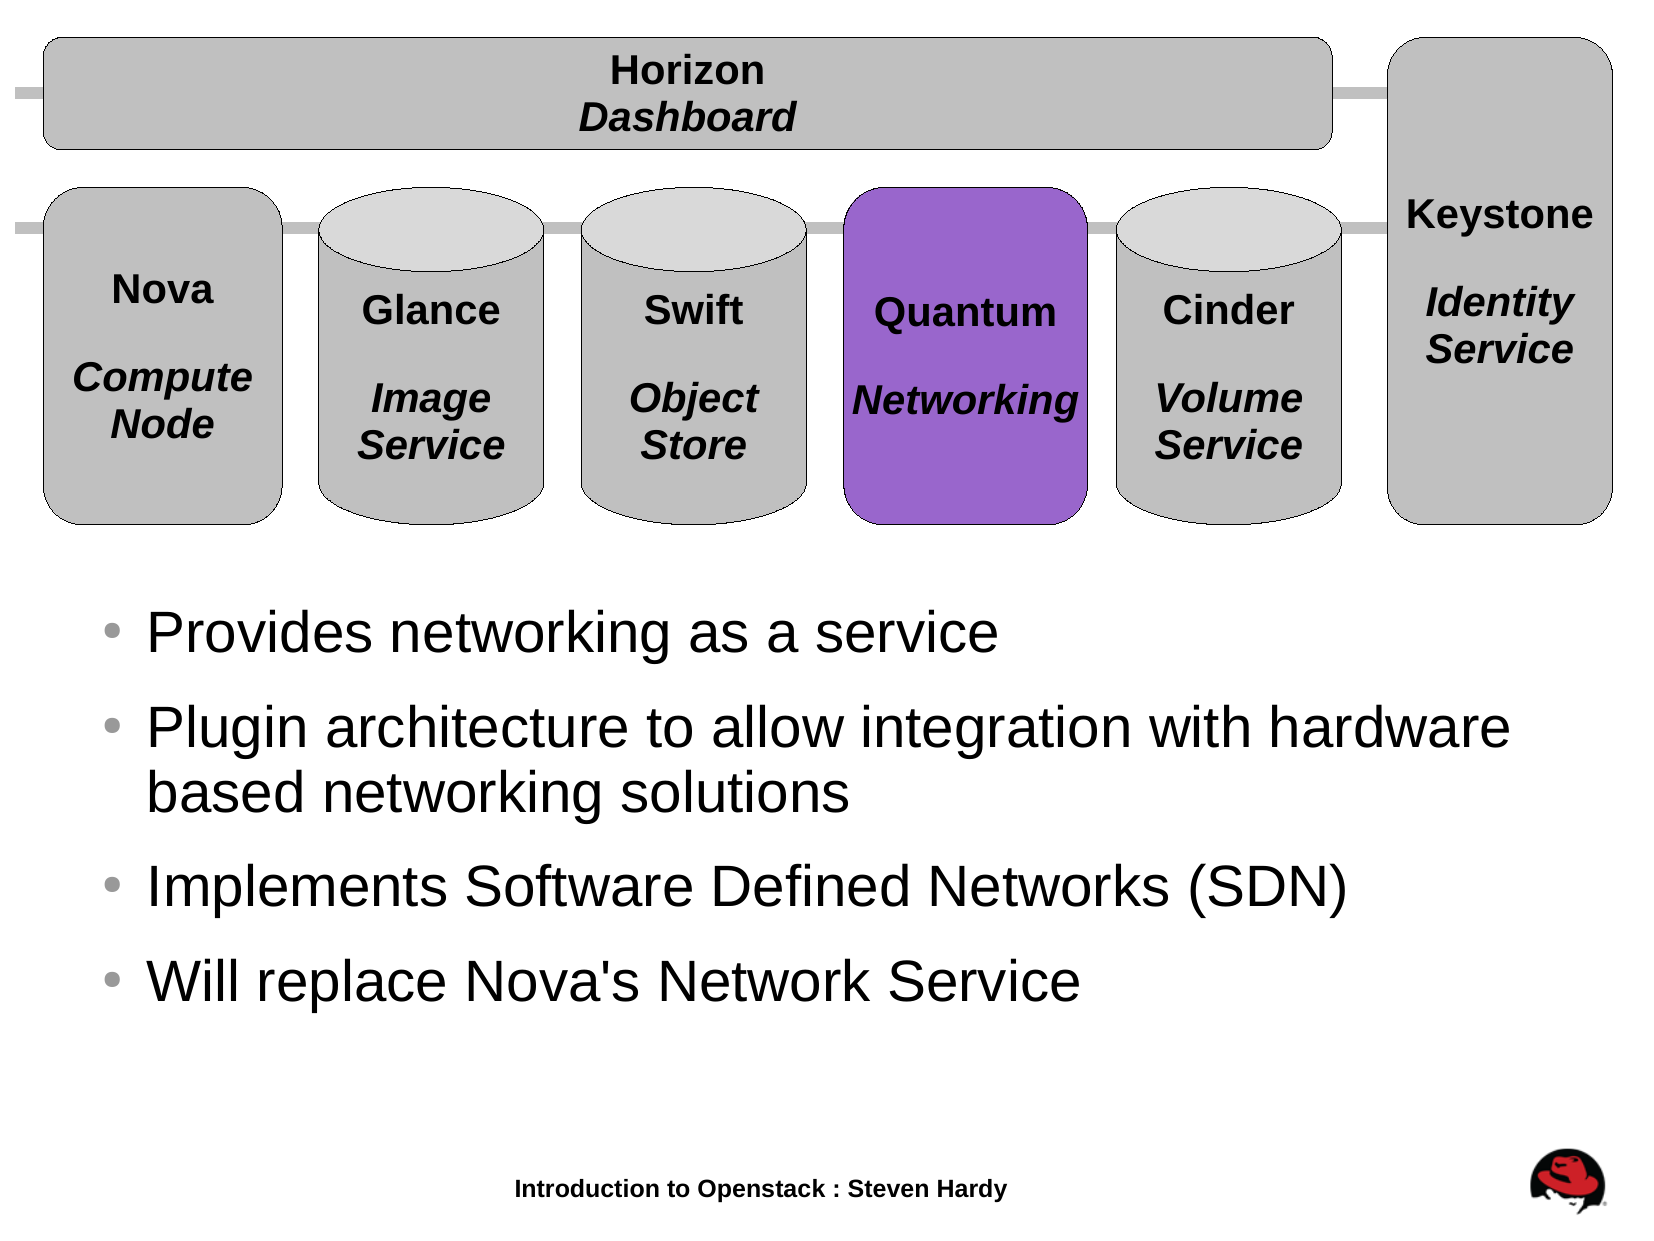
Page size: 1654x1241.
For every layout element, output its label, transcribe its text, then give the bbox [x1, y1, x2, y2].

picture [1529, 1146, 1613, 1224]
text_box Nova Compute Node [43, 187, 283, 525]
text_box Cinder Volume Service [1116, 233, 1342, 525]
text_box Glance Image Service [318, 232, 544, 525]
text_box Keystone Identity Service [1387, 37, 1613, 525]
text_box Quantum Networking [843, 187, 1088, 525]
text_box Swift Object Store [581, 232, 807, 525]
text_box Horizon Dashboard [43, 37, 1333, 150]
list Provides networking as a service Plugin architecture to allow integration with hardware based networking solutions Implements Software Defined Networks (SDN) Will replace Nova's Network Service [86, 600, 1576, 1109]
